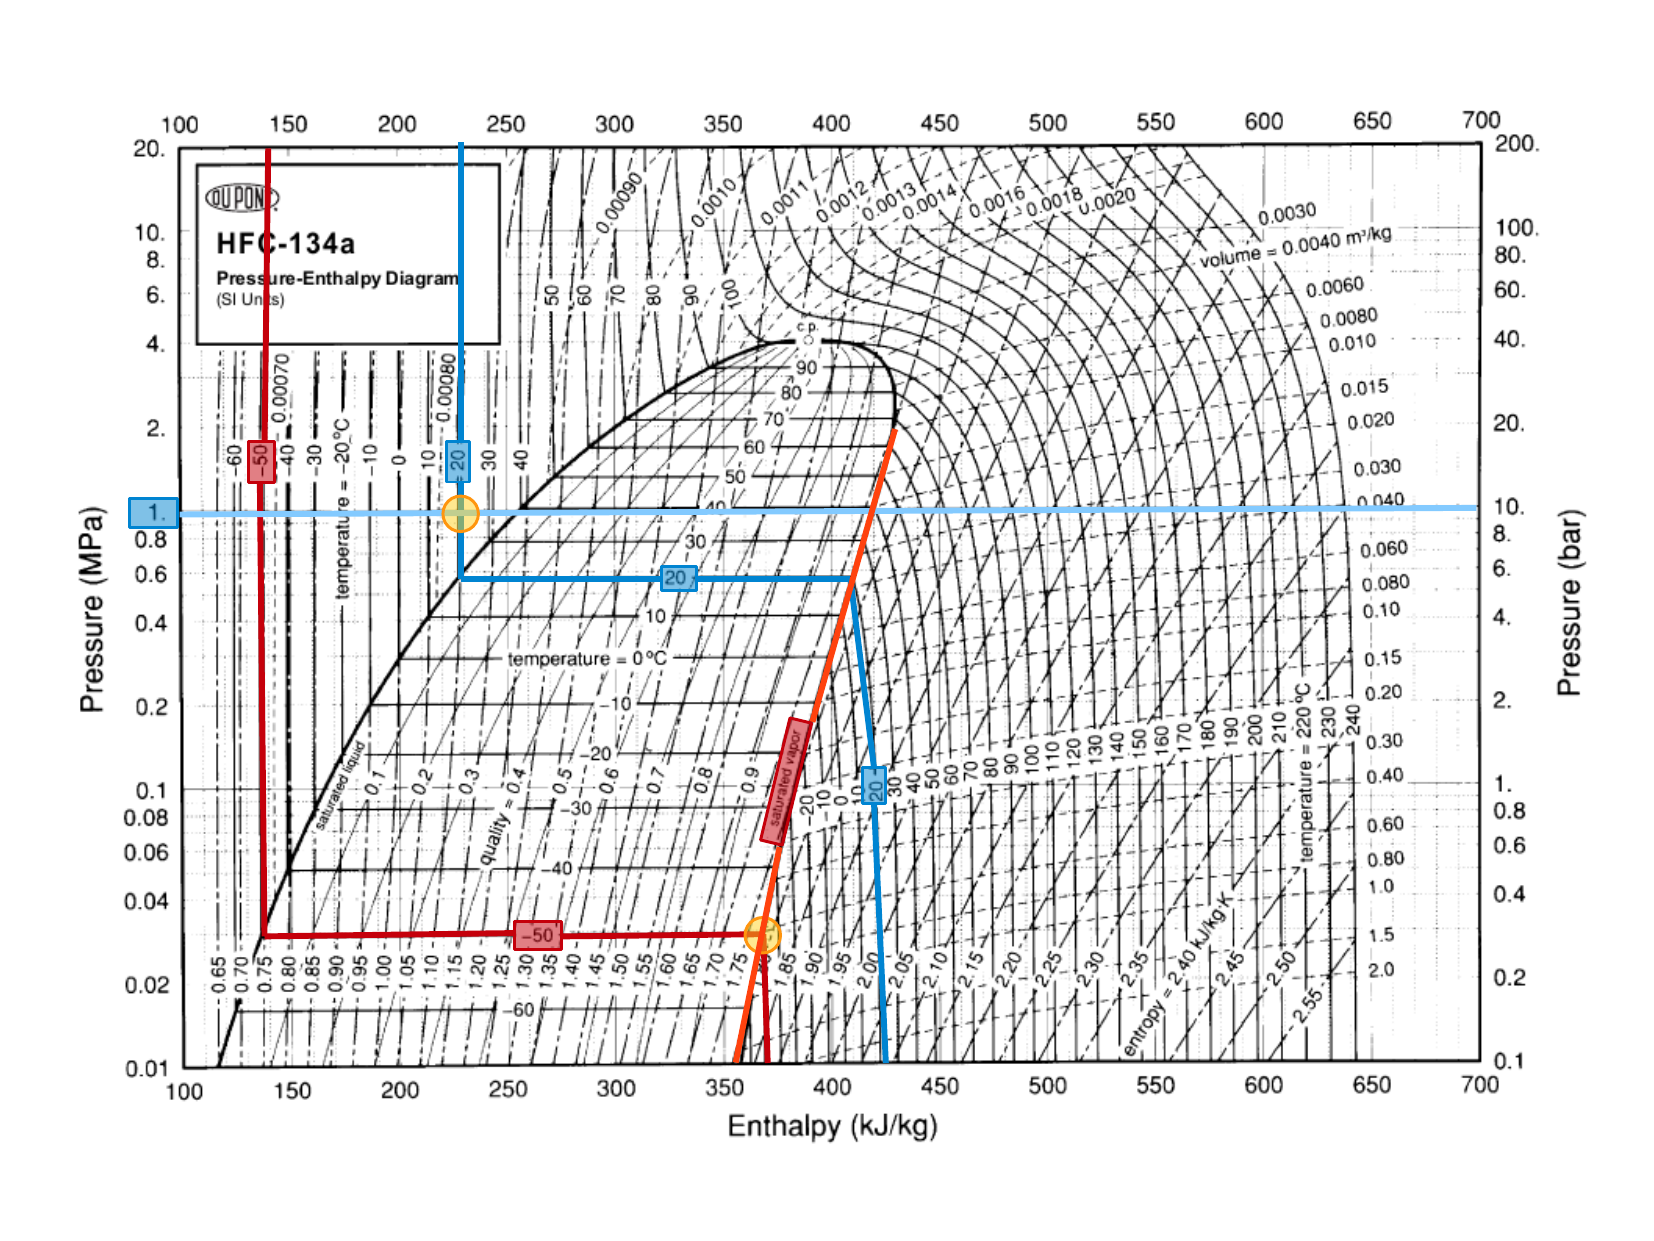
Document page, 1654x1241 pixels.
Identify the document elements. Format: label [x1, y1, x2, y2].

picture [54, 91, 1602, 1150]
text_box [745, 917, 762, 952]
text_box [862, 767, 886, 804]
text_box [129, 498, 178, 528]
text_box [762, 918, 781, 953]
text_box [760, 717, 812, 846]
text_box [446, 441, 470, 483]
text_box [514, 921, 562, 950]
text_box [442, 496, 479, 532]
text_box [661, 566, 697, 591]
text_box [248, 441, 275, 483]
